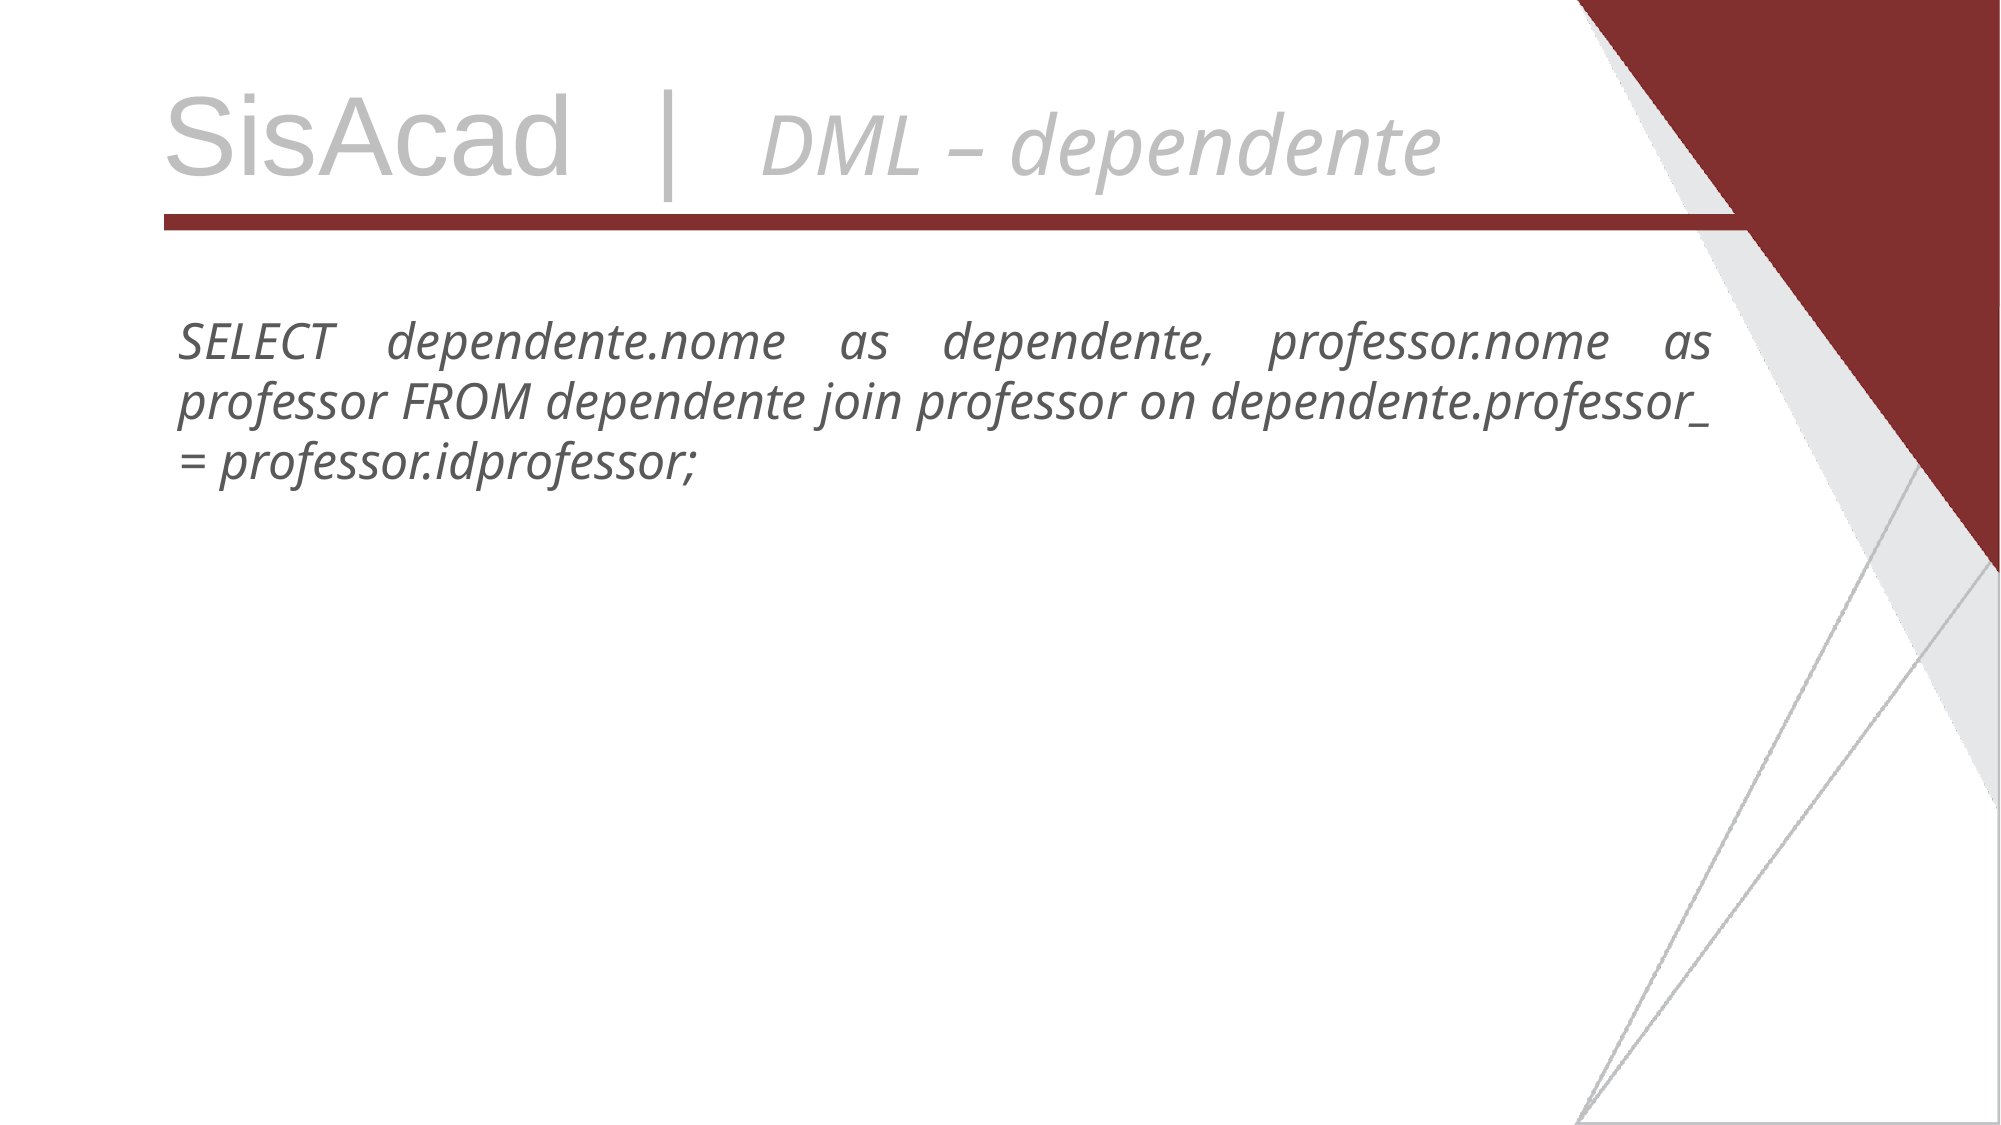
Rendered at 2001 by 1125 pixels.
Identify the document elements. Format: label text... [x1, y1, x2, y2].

text_box [164, 214, 1927, 231]
text_box SisAcad | DML – dependente [147, 55, 1681, 208]
text_box SELECT dependente.nome as dependente, professor.nome as professor FROM dependente join professor on dependente.professor_ = professor.idprofessor; [164, 302, 1730, 1125]
picture [0, 0, 2001, 1125]
